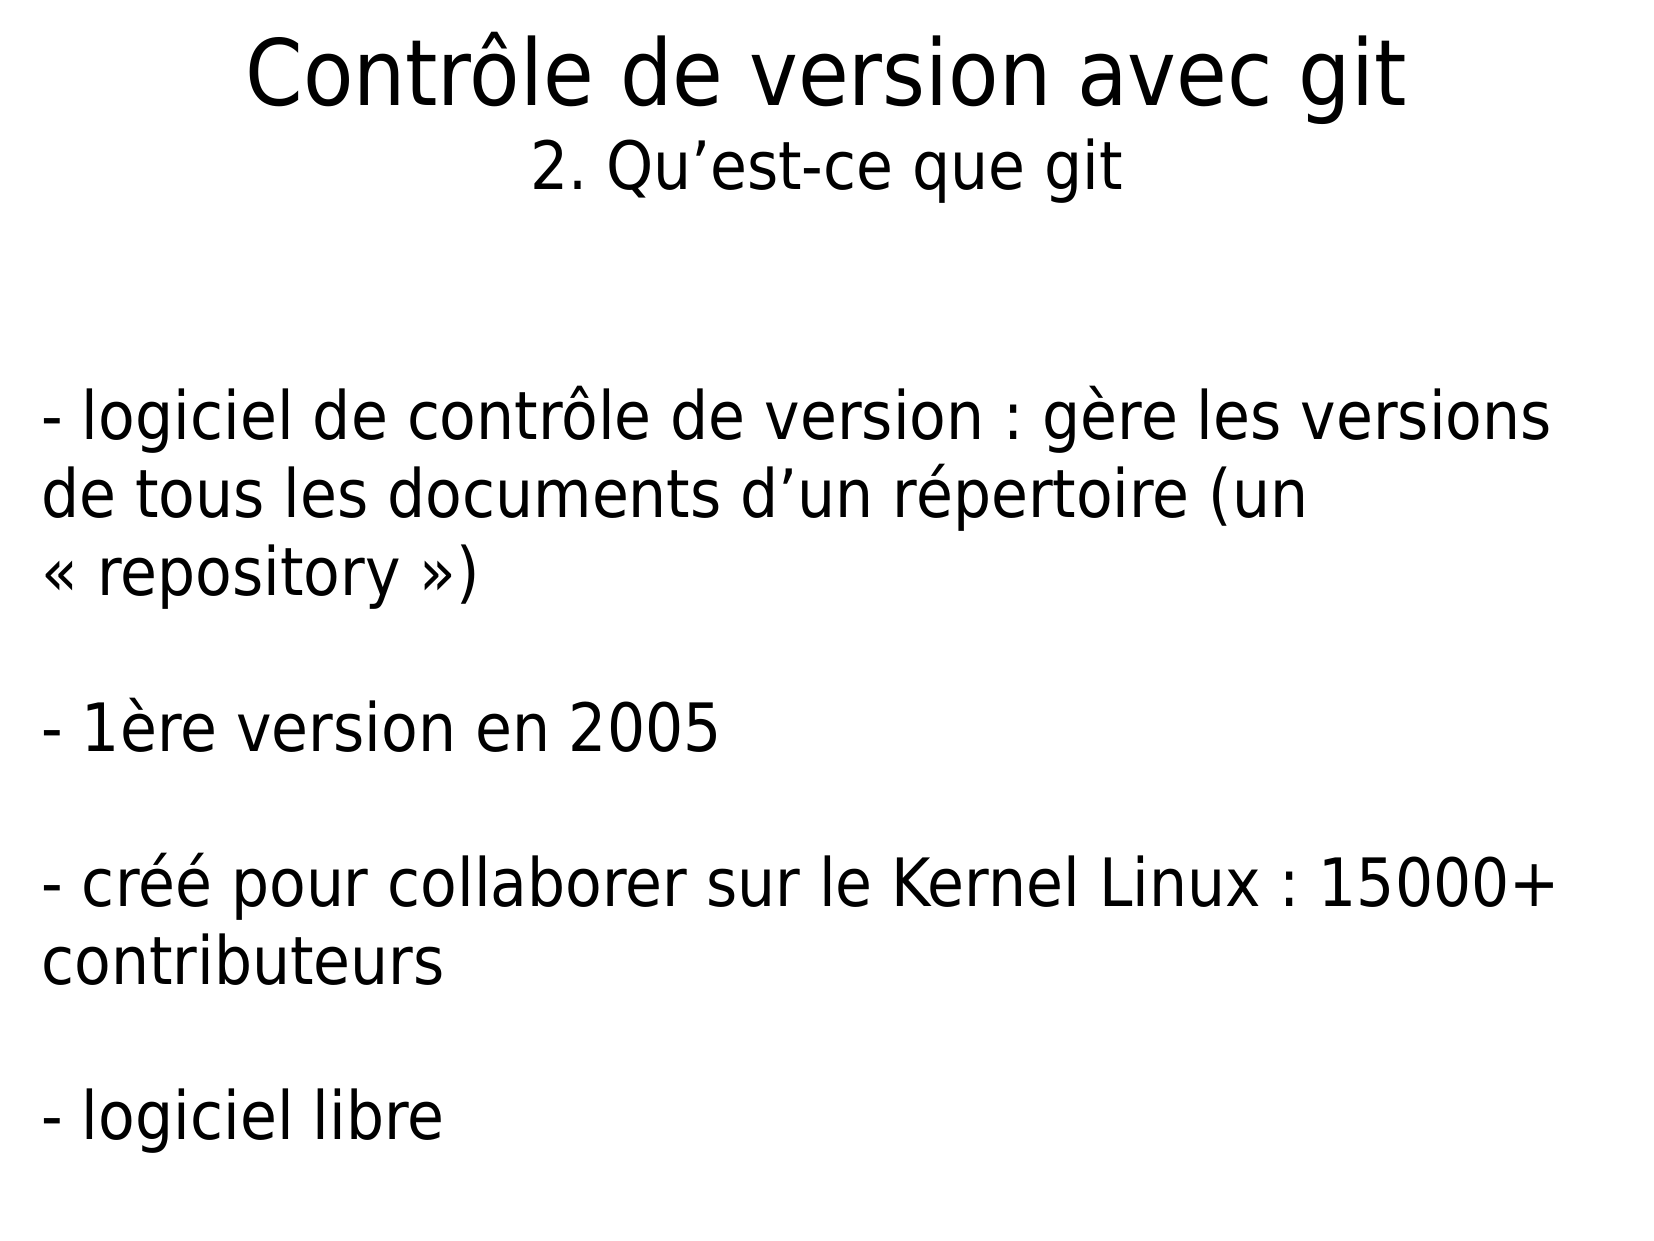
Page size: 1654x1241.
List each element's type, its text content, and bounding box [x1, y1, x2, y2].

title Contrôle de version avec git 2. Qu’est-ce que git [41, 12, 1613, 214]
title - logiciel de contrôle de version : gère les versions de tous les documents d’un répertoire (un « repository ») - 1ère version en 2005 - créé pour collaborer sur le Kernel Linux : 15000+ contributeurs - logiciel libre [41, 222, 1613, 1234]
